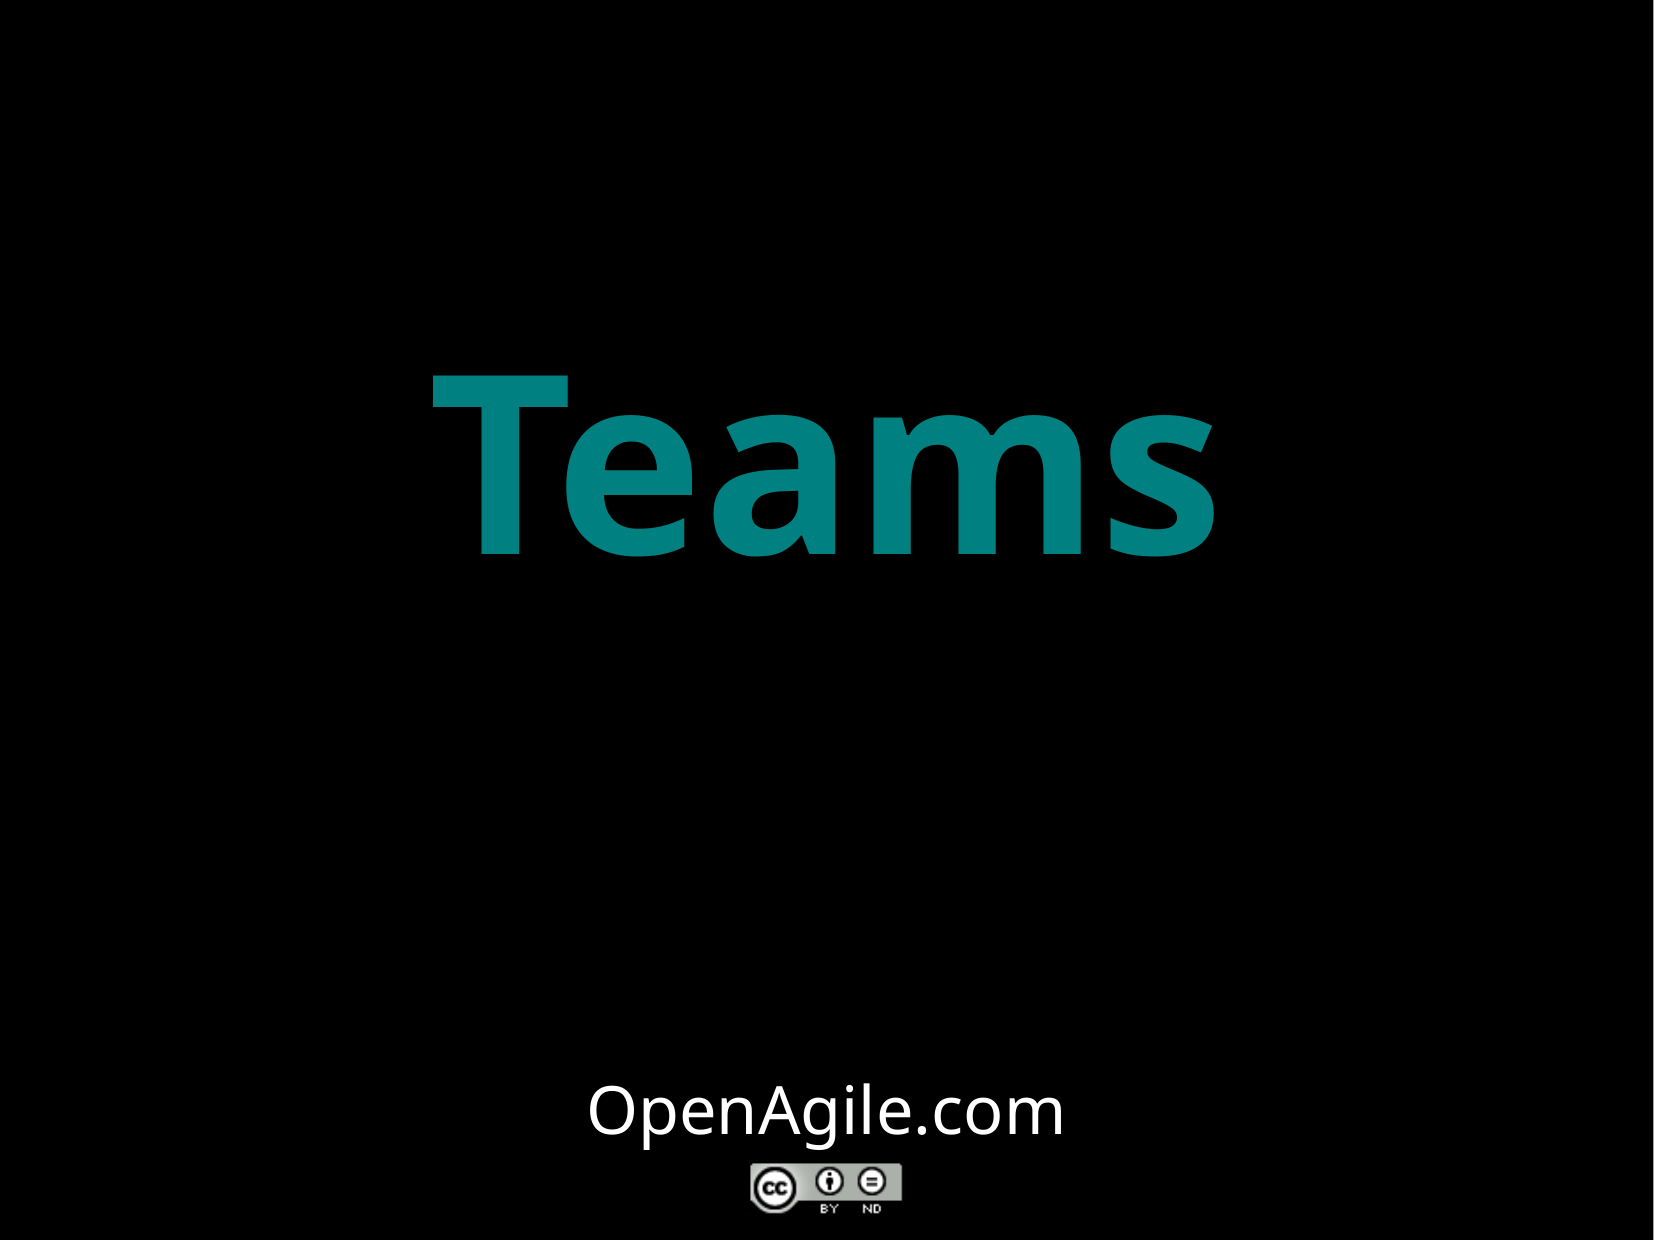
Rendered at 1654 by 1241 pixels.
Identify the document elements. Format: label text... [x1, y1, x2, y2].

title Teams [59, 36, 1595, 879]
picture [749, 1162, 904, 1217]
